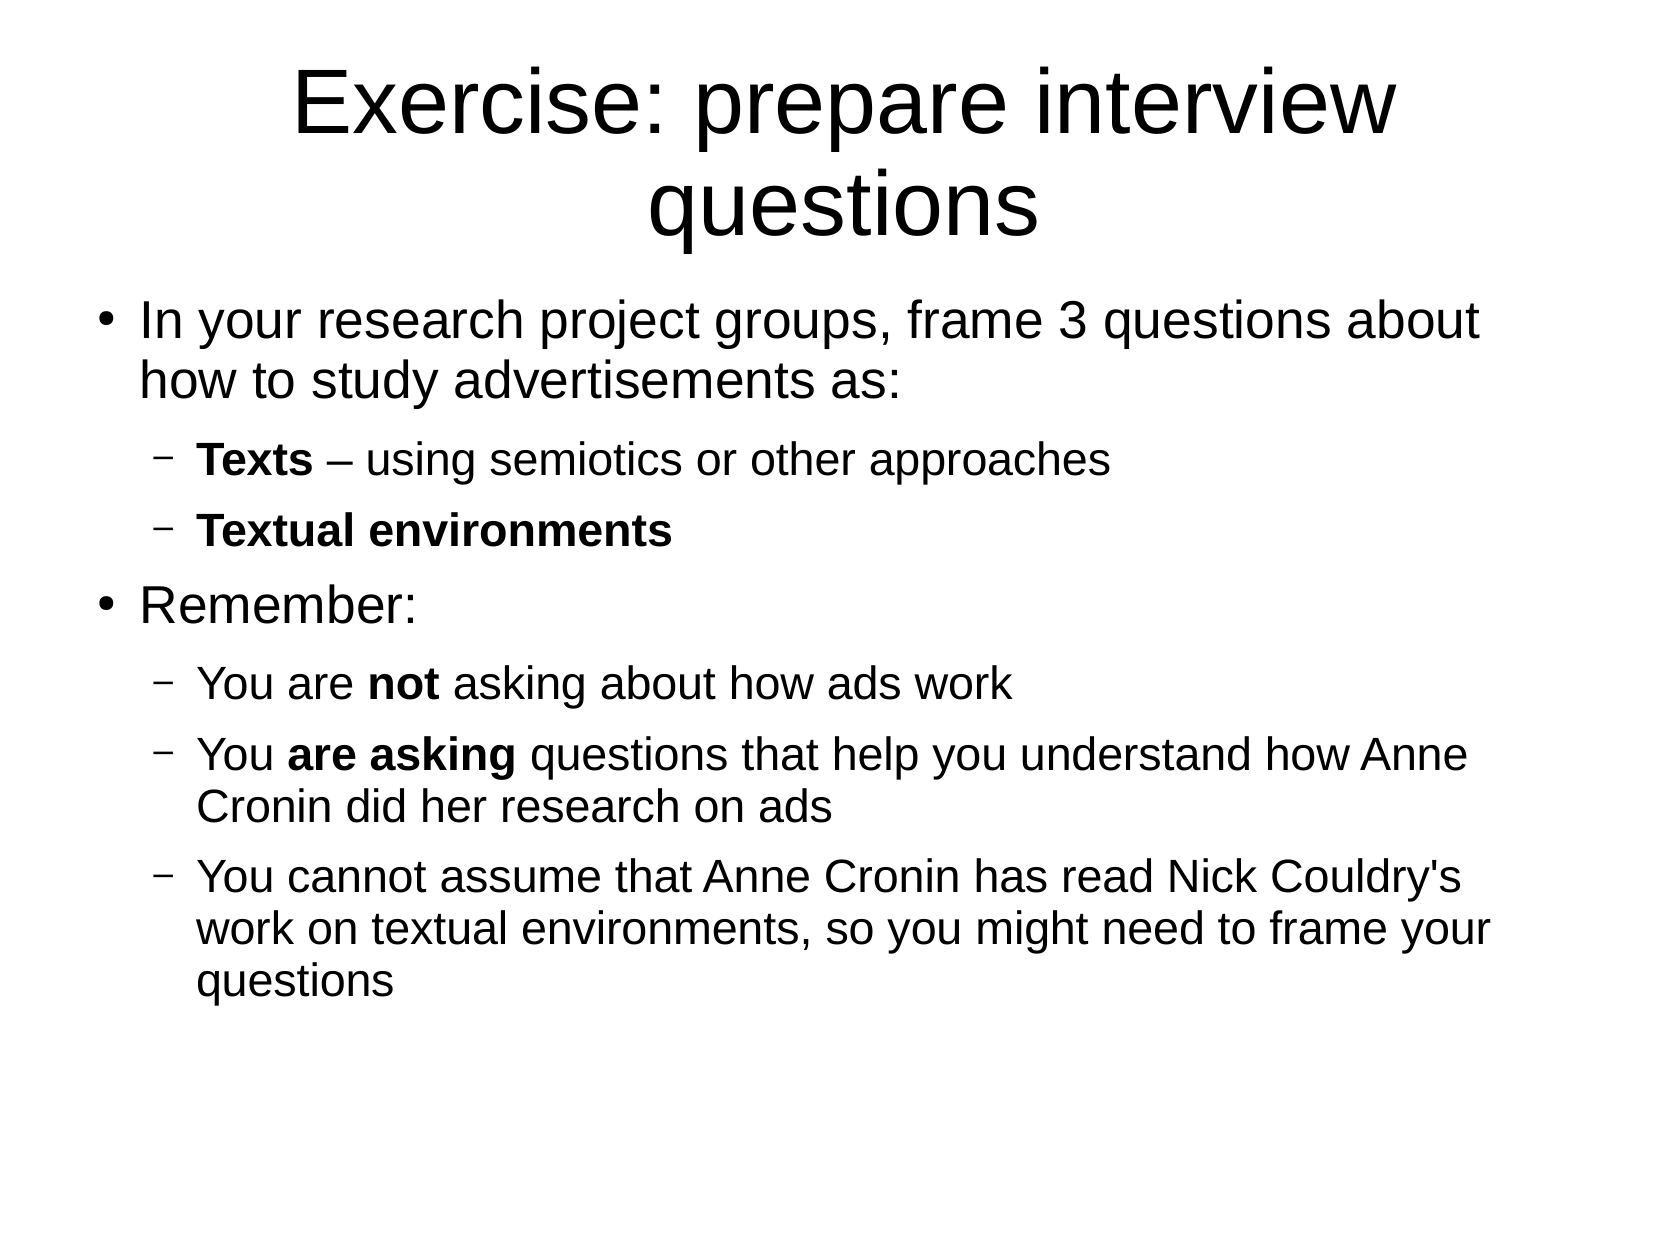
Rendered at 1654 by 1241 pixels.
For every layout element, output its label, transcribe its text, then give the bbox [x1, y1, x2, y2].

list In your research project groups, frame 3 questions about how to study advertisements as: Texts – using semiotics or other approaches Textual environments Remember: You are not asking about how ads work You are asking questions that help you understand how Anne Cronin did her research on ads You cannot assume that Anne Cronin has read Nick Couldry's work on textual environments, so you might need to frame your questions [82, 290, 1571, 1010]
title Exercise: prepare interview questions [82, 49, 1571, 257]
